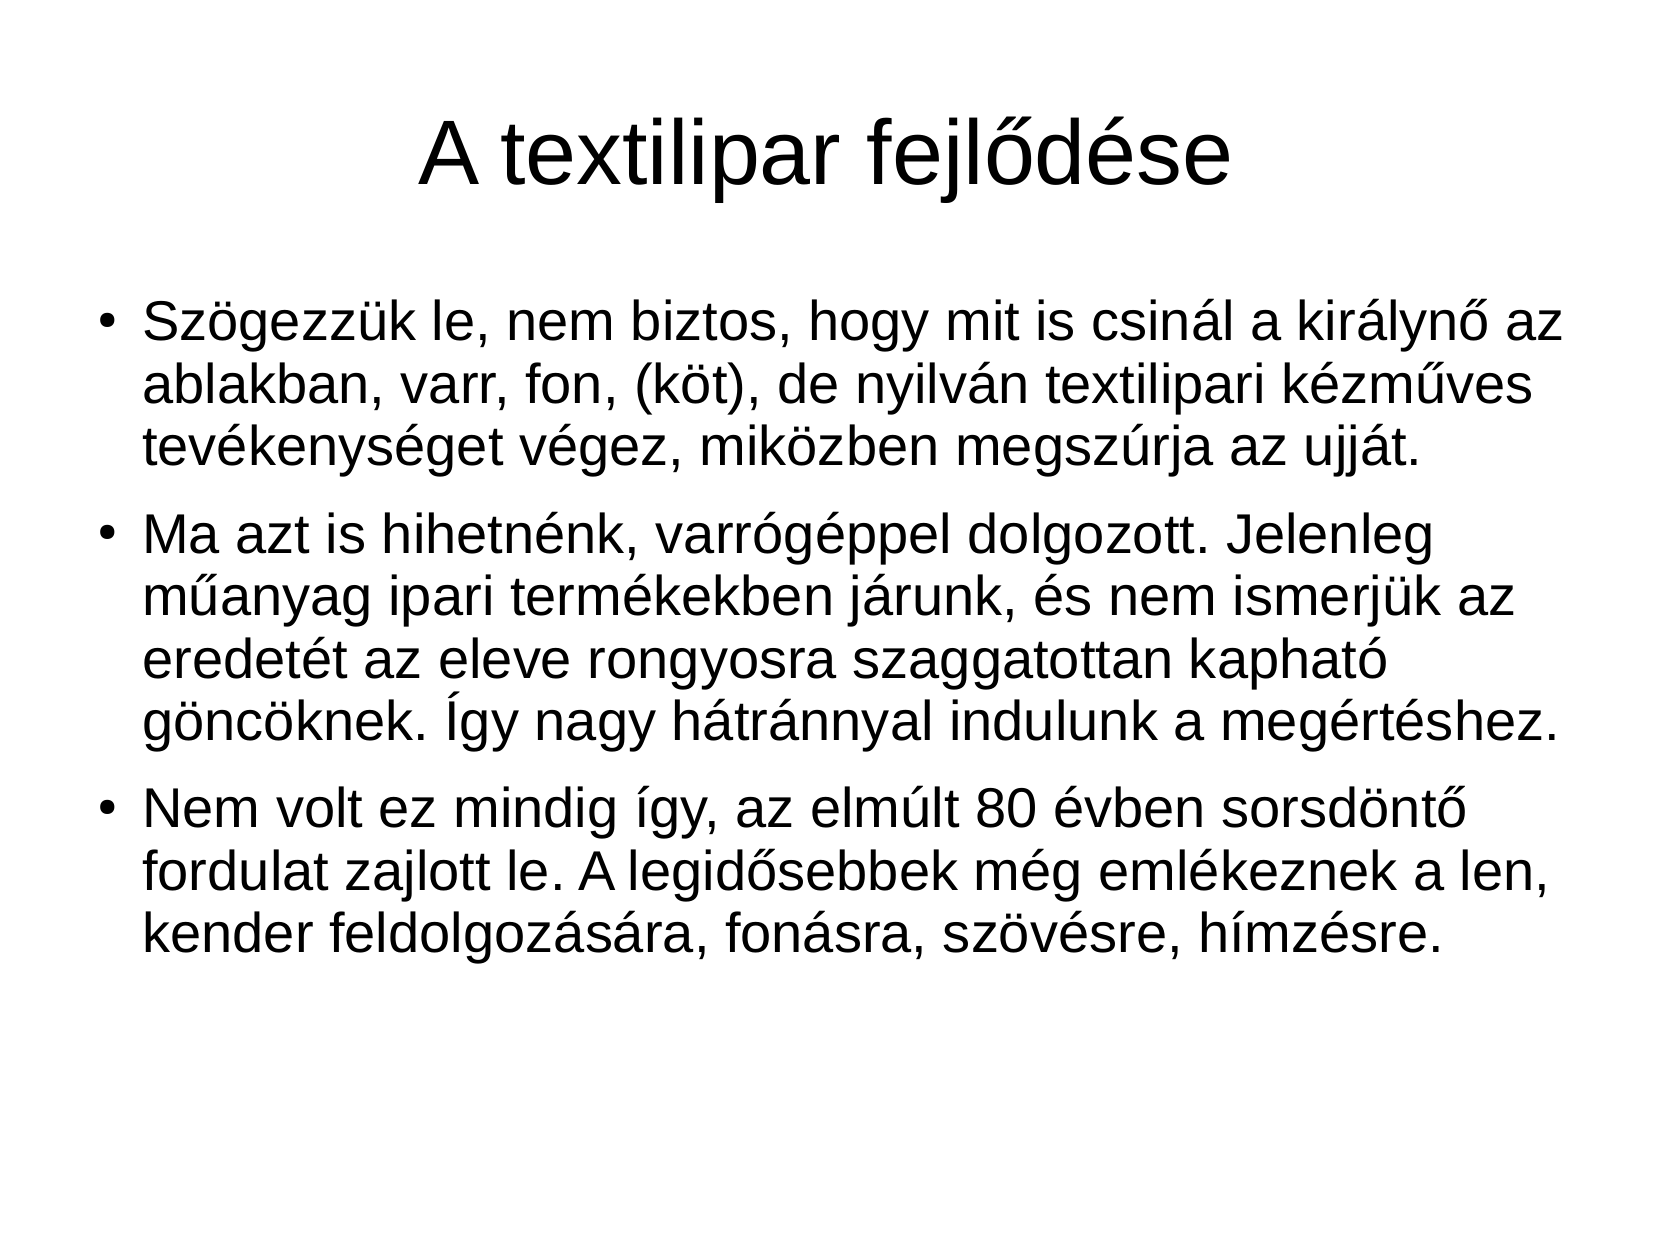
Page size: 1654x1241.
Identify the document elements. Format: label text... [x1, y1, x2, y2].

title A textilipar fejlődése [82, 49, 1571, 257]
list Szögezzük le, nem biztos, hogy mit is csinál a királynő az ablakban, varr, fon, (köt), de nyilván textilipari kézműves tevékenységet végez, miközben megszúrja az ujját. Ma azt is hihetnénk, varrógéppel dolgozott. Jelenleg műanyag ipari termékekben járunk, és nem ismerjük az eredetét az eleve rongyosra szaggatottan kapható göncöknek. Így nagy hátránnyal indulunk a megértéshez. Nem volt ez mindig így, az elmúlt 80 évben sorsdöntő fordulat zajlott le. A legidősebbek még emlékeznek a len, kender feldolgozására, fonásra, szövésre, hímzésre. [82, 290, 1571, 1010]
